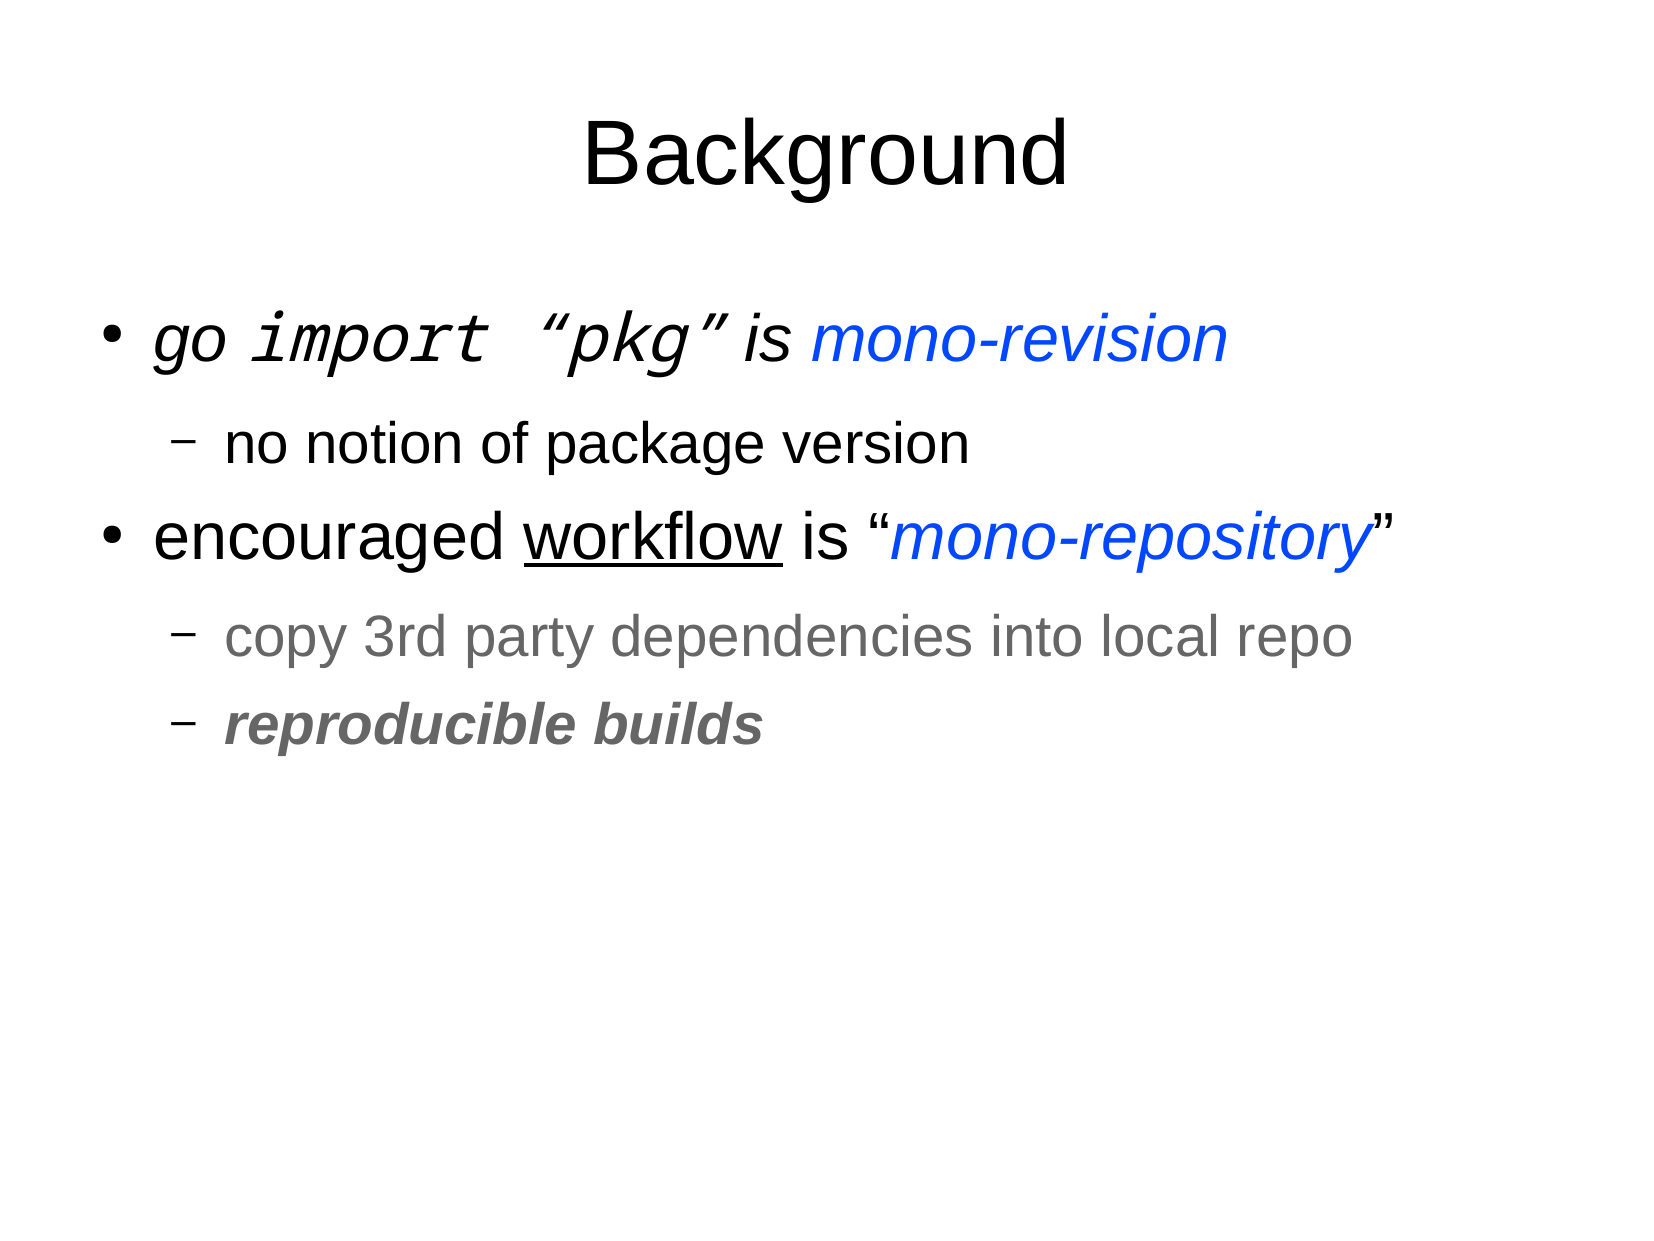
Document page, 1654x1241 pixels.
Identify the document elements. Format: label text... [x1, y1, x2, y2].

list go import “pkg” is mono-revision no notion of package version encouraged workflow is “mono-repository” copy 3rd party dependencies into local repo reproducible builds [82, 290, 1538, 1217]
title Background [82, 49, 1571, 257]
